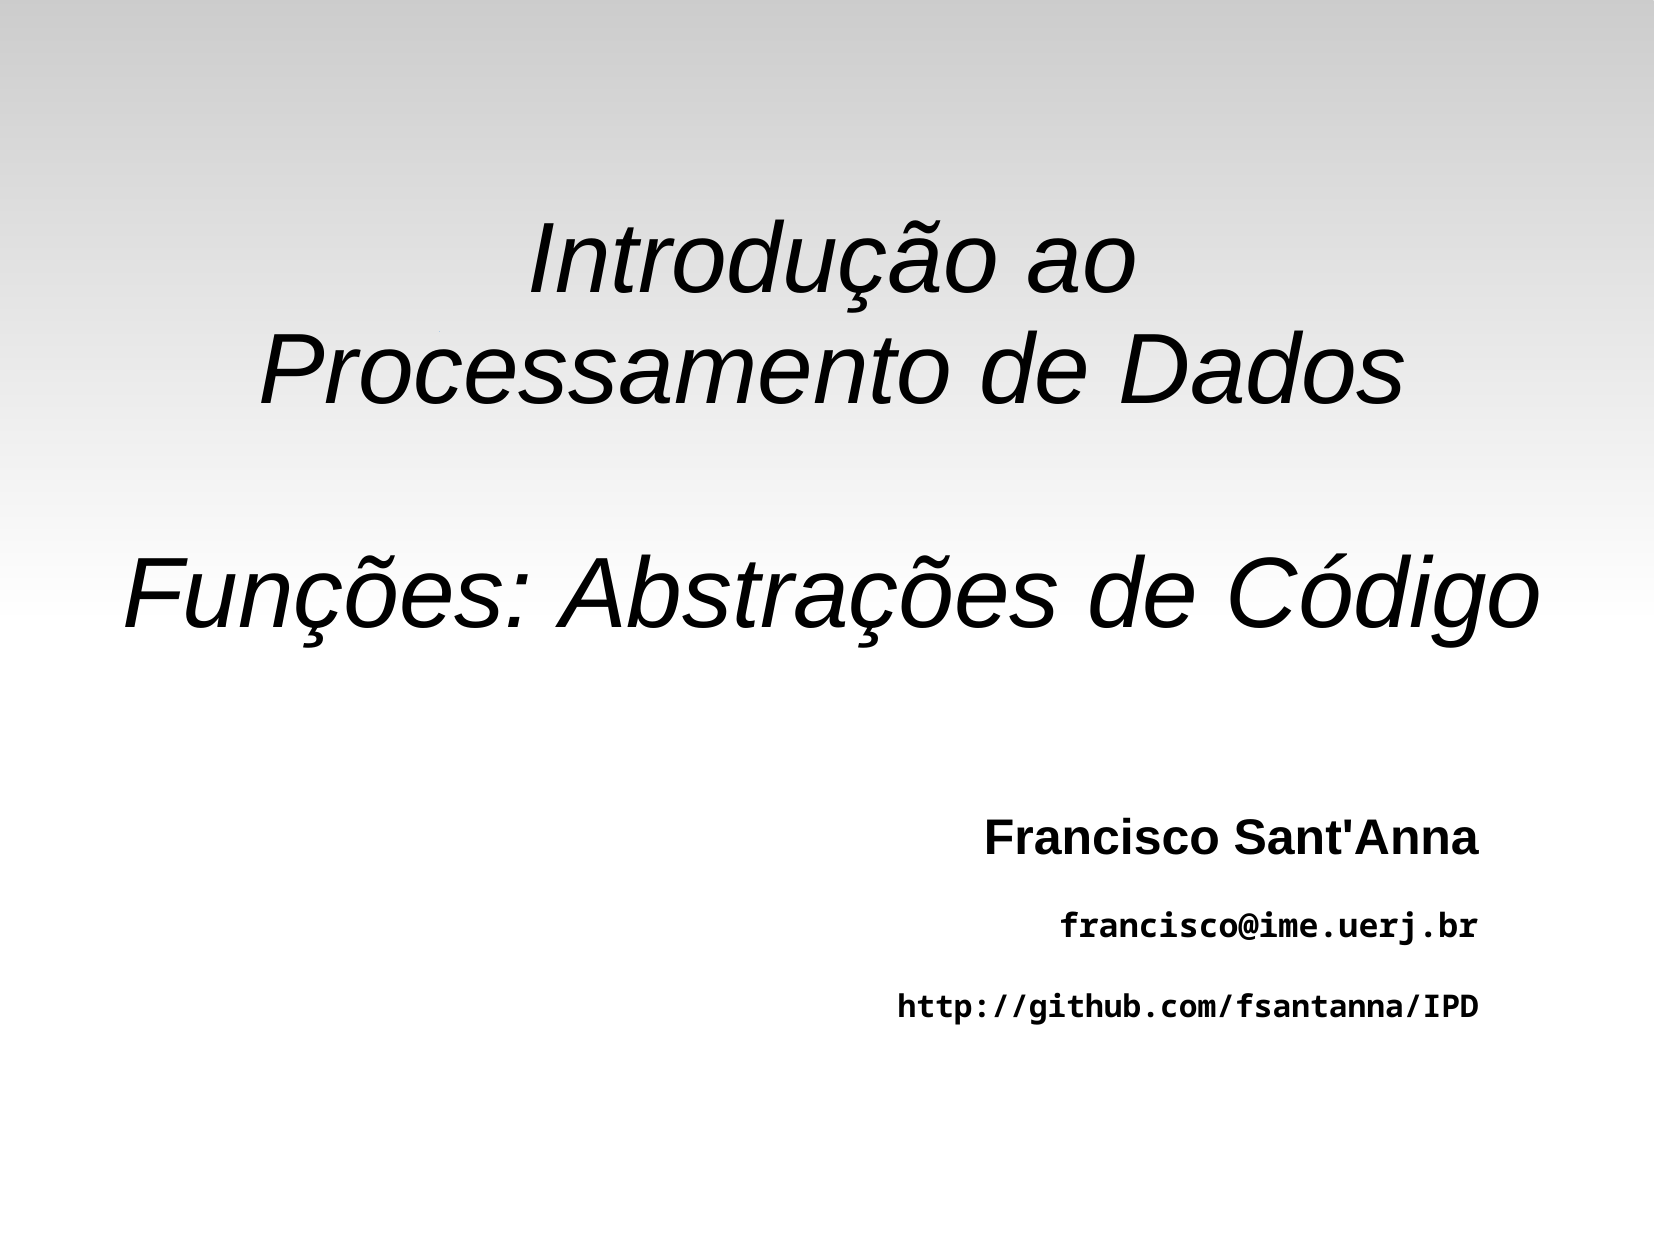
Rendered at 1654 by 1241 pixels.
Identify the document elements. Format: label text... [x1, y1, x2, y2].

text_box Francisco Sant'Anna francisco@ime.uerj.br http://github.com/fsantanna/IPD [882, 801, 1494, 1023]
subtitle Introdução ao Processamento de Dados Funções: Abstrações de Código [88, 201, 1577, 649]
